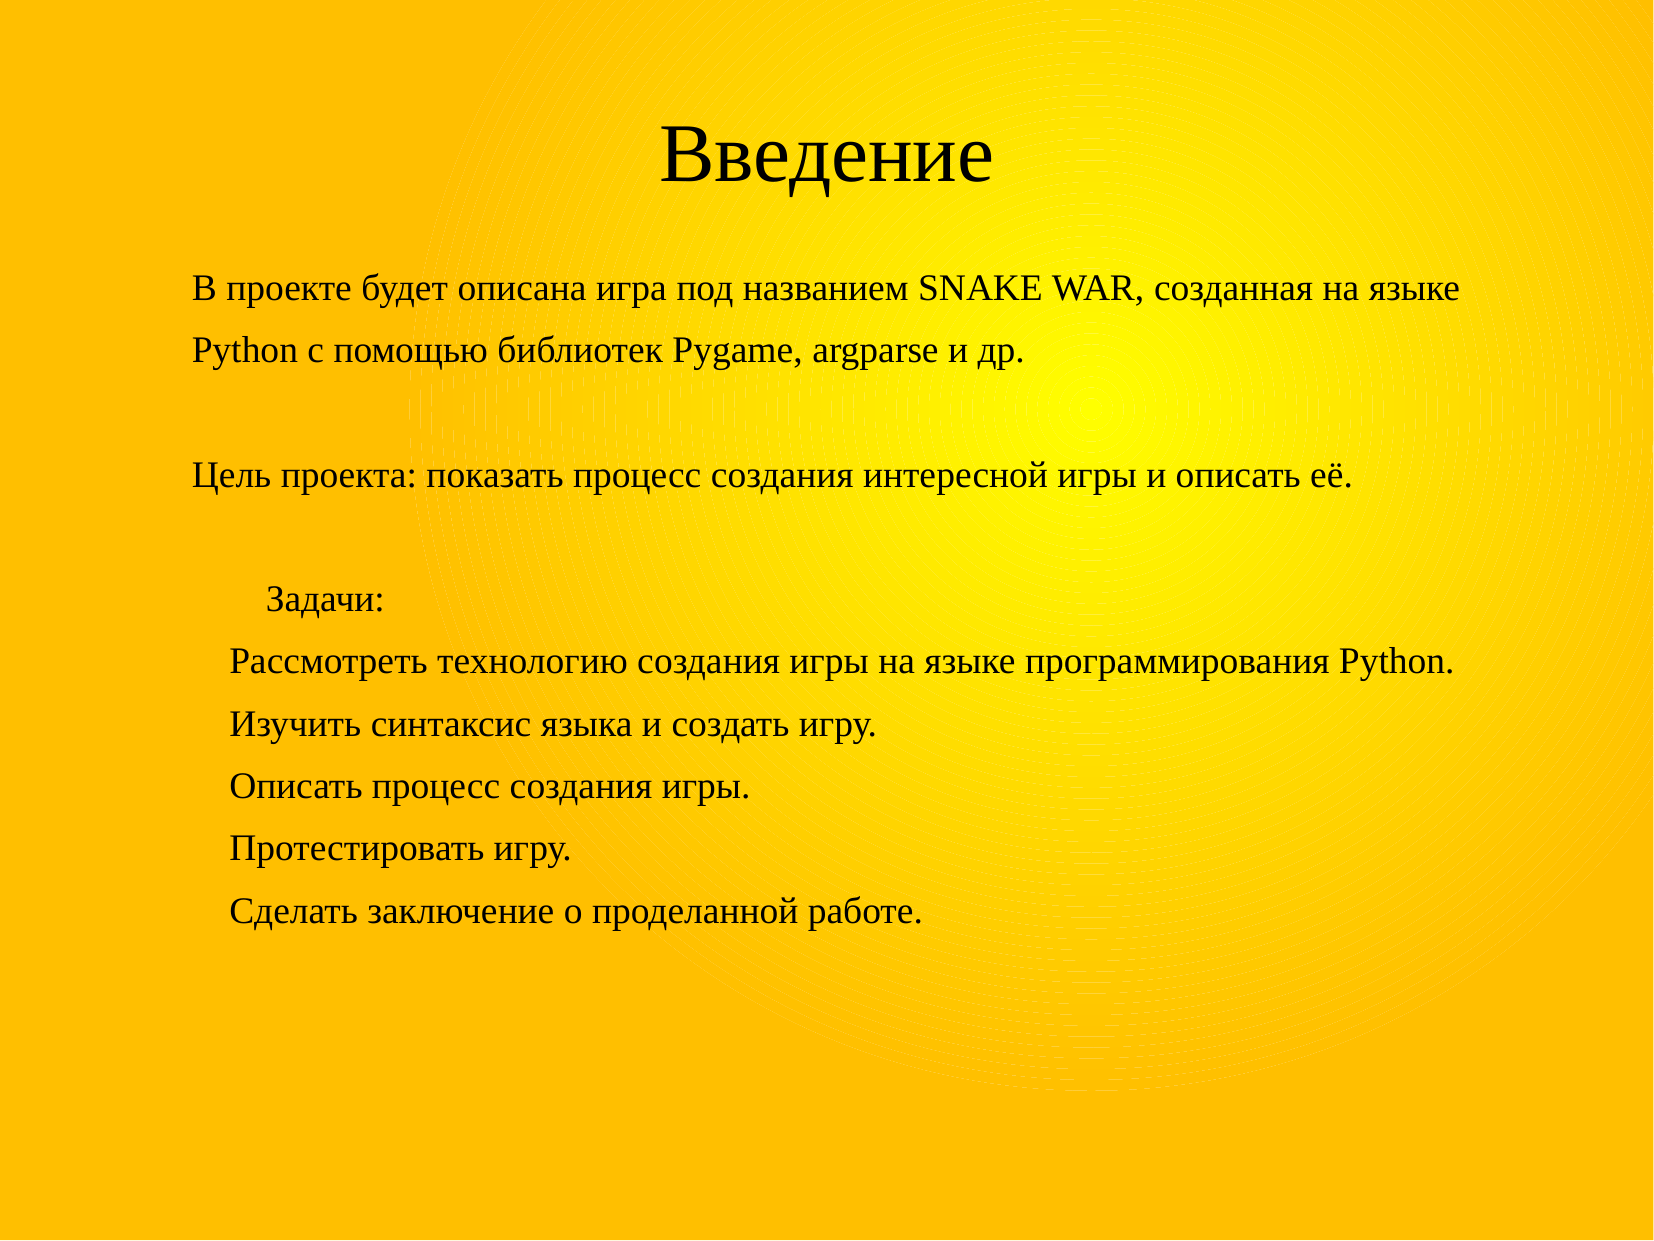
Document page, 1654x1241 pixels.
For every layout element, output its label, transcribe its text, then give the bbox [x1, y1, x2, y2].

title Введение [82, 49, 1571, 257]
text_box В проекте будет описана игра под названием SNAKE WAR, созданная на языке Python с помощью библиотек Pygame, argparse и др. Цель проекта: показать процесс создания интересной игры и описать её. Задачи: Рассмотреть технологию создания игры на языке программирования Python. Изучить синтаксис языка и создать игру. Описать процесс создания игры. Протестировать игру. Сделать заключение о проделанной работе. [177, 238, 1477, 1063]
